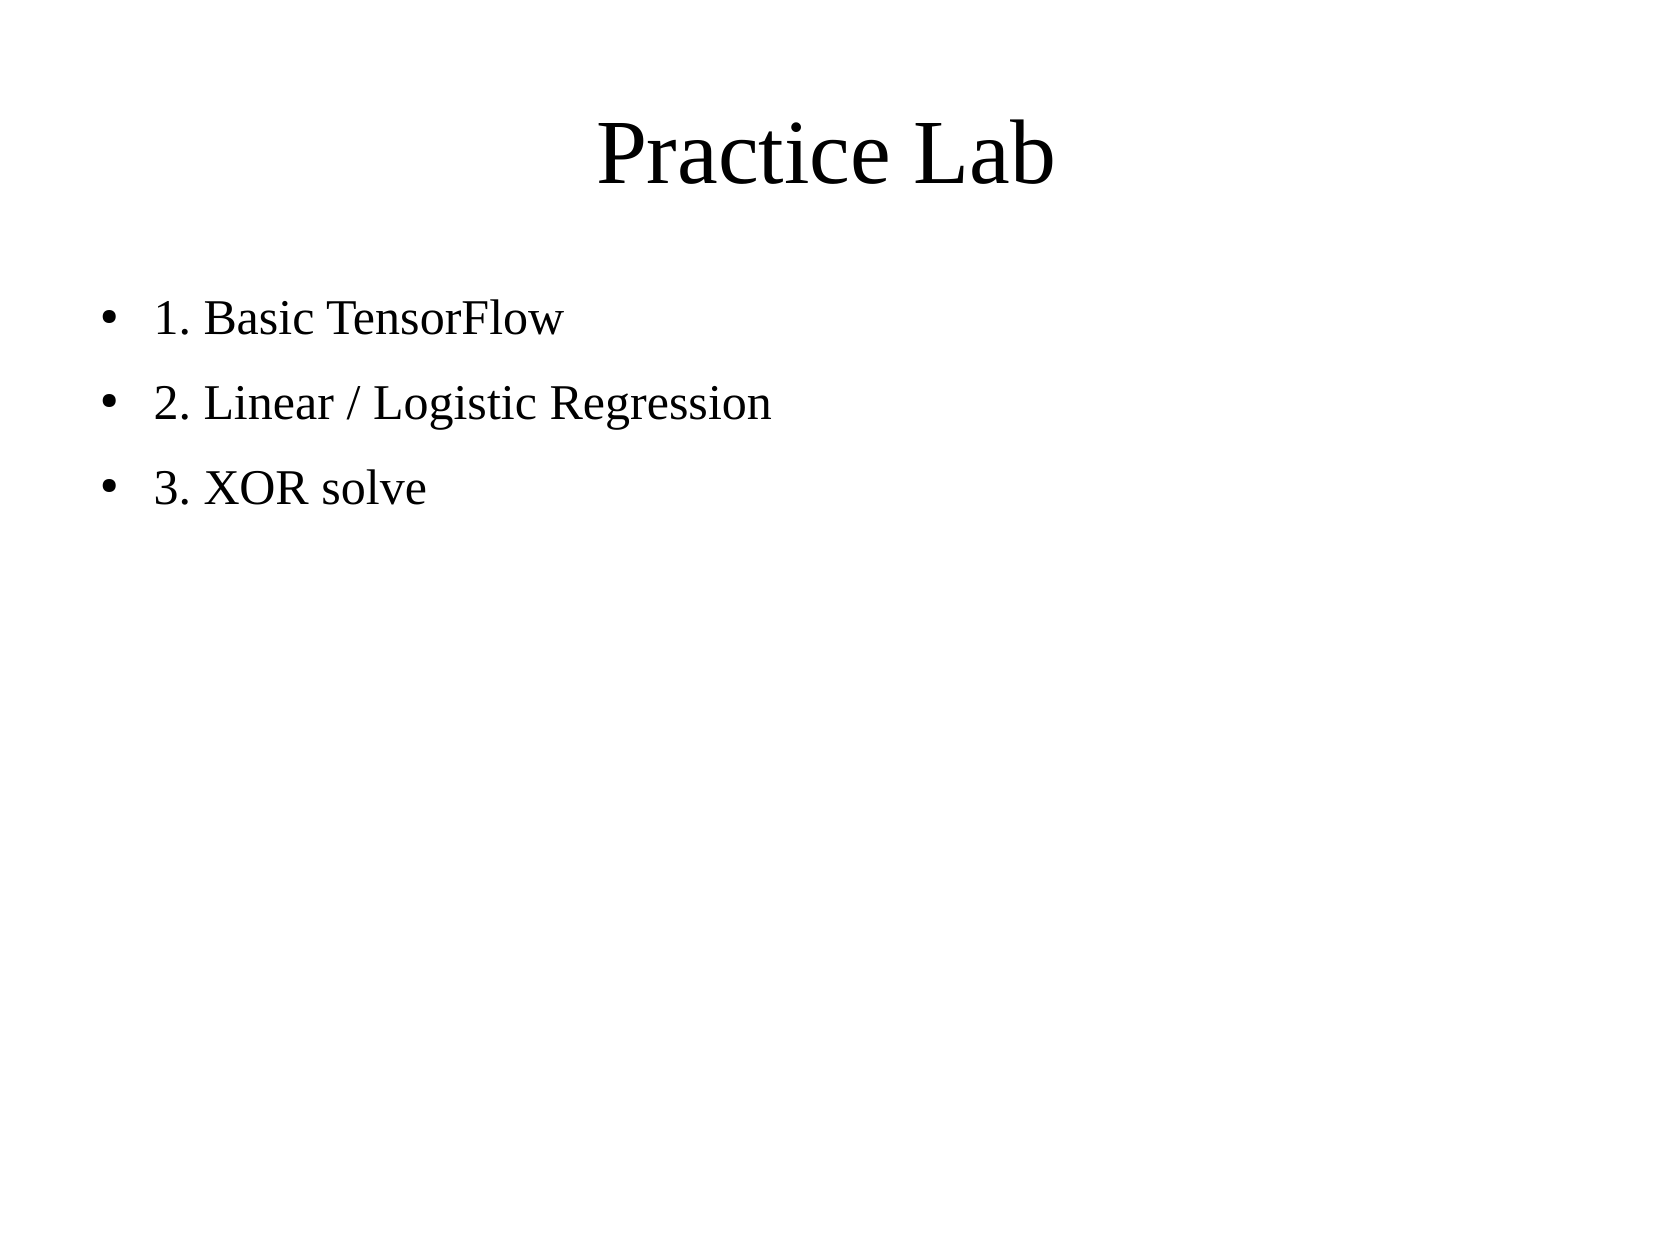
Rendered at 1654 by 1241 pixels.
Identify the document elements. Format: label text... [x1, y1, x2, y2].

title Practice Lab [82, 49, 1571, 257]
list 1. Basic TensorFlow 2. Linear / Logistic Regression 3. XOR solve [82, 290, 1571, 1010]
